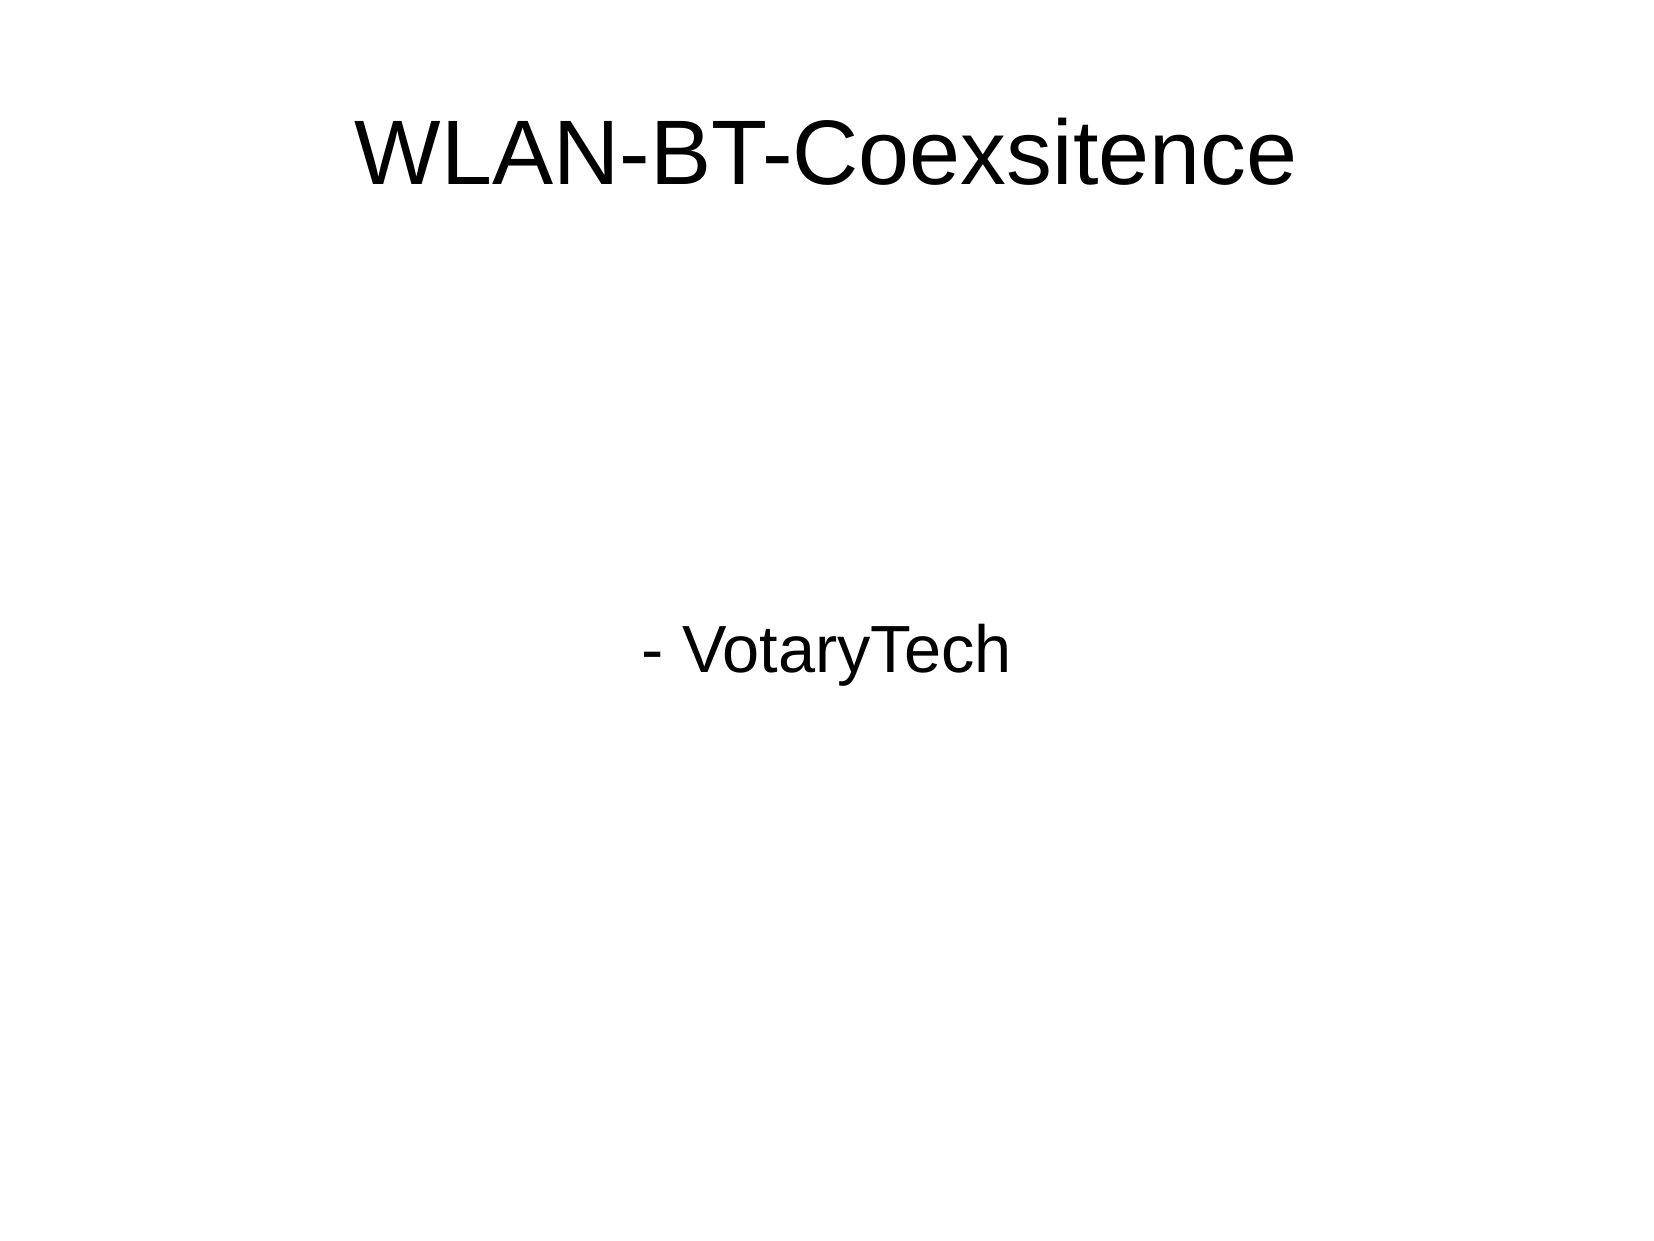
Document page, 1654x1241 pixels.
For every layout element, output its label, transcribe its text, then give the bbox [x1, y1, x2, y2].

title WLAN-BT-Coexsitence [82, 49, 1571, 257]
subtitle - VotaryTech [82, 290, 1571, 1010]
